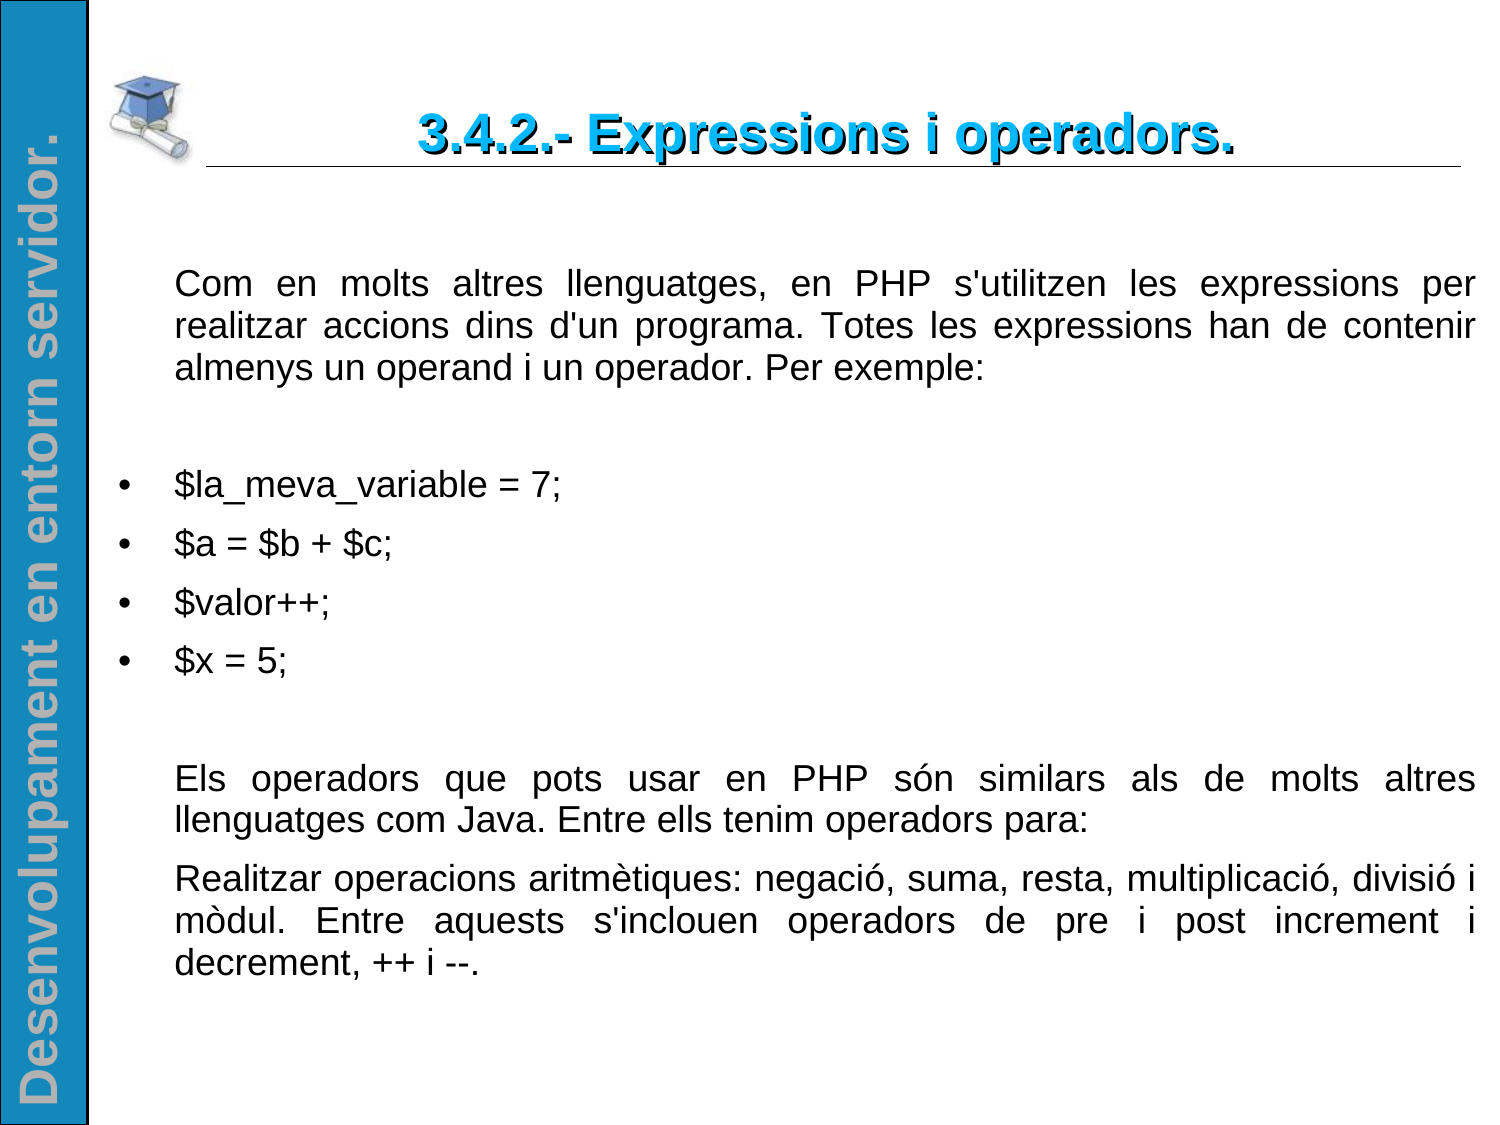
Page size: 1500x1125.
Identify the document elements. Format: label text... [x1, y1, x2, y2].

picture [93, 61, 206, 174]
list Com en molts altres llenguatges, en PHP s'utilitzen les expressions per realitzar accions dins d'un programa. Totes les expressions han de contenir almenys un operand i un operador. Per exemple: $la_meva_variable = 7; $a = $b + $c; $valor++; $x = 5; Els operadors que pots usar en PHP són similars als de molts altres llenguatges com Java. Entre ells tenim operadors para: Realitzar operacions aritmètiques: negació, suma, resta, multiplicació, divisió i mòdul. Entre aquests s'inclouen operadors de pre i post increment i decrement, ++ i --. [118, 262, 1477, 1006]
title 3.4.2.- Expressions i operadors. [206, 88, 1447, 178]
